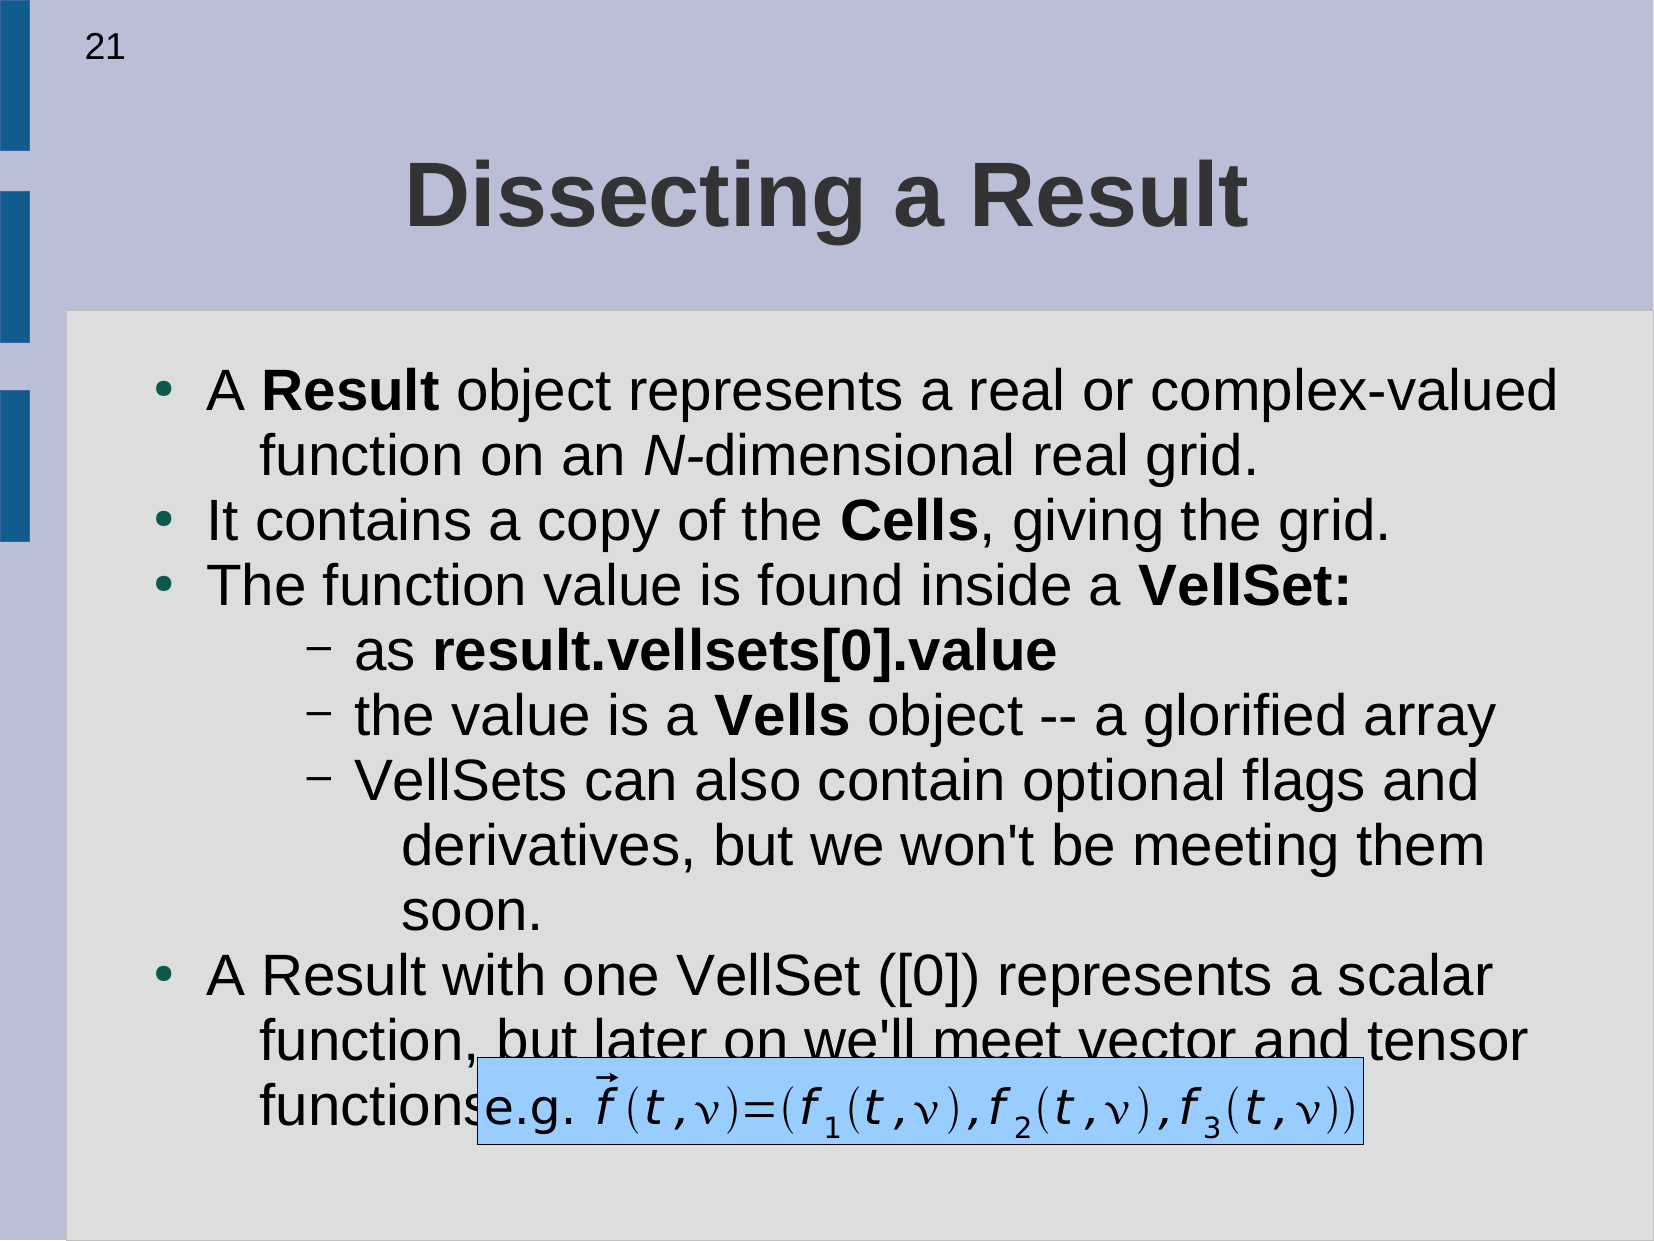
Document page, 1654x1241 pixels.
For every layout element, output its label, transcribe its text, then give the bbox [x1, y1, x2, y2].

title Dissecting a Result [121, 91, 1534, 299]
chart [477, 1057, 1364, 1145]
list A Result object represents a real or complex-valued function on an N-dimensional real grid. It contains a copy of the Cells, giving the grid. The function value is found inside a VellSet: as result.vellsets[0].value the value is a Vells object -- a glorified array VellSets can also contain optional flags and derivatives, but we won't be meeting them soon. A Result with one VellSet ([0]) represents a scalar function, but later on we'll meet vector and tensor functions. [117, 357, 1600, 1074]
text_box <number> [108, 18, 232, 92]
